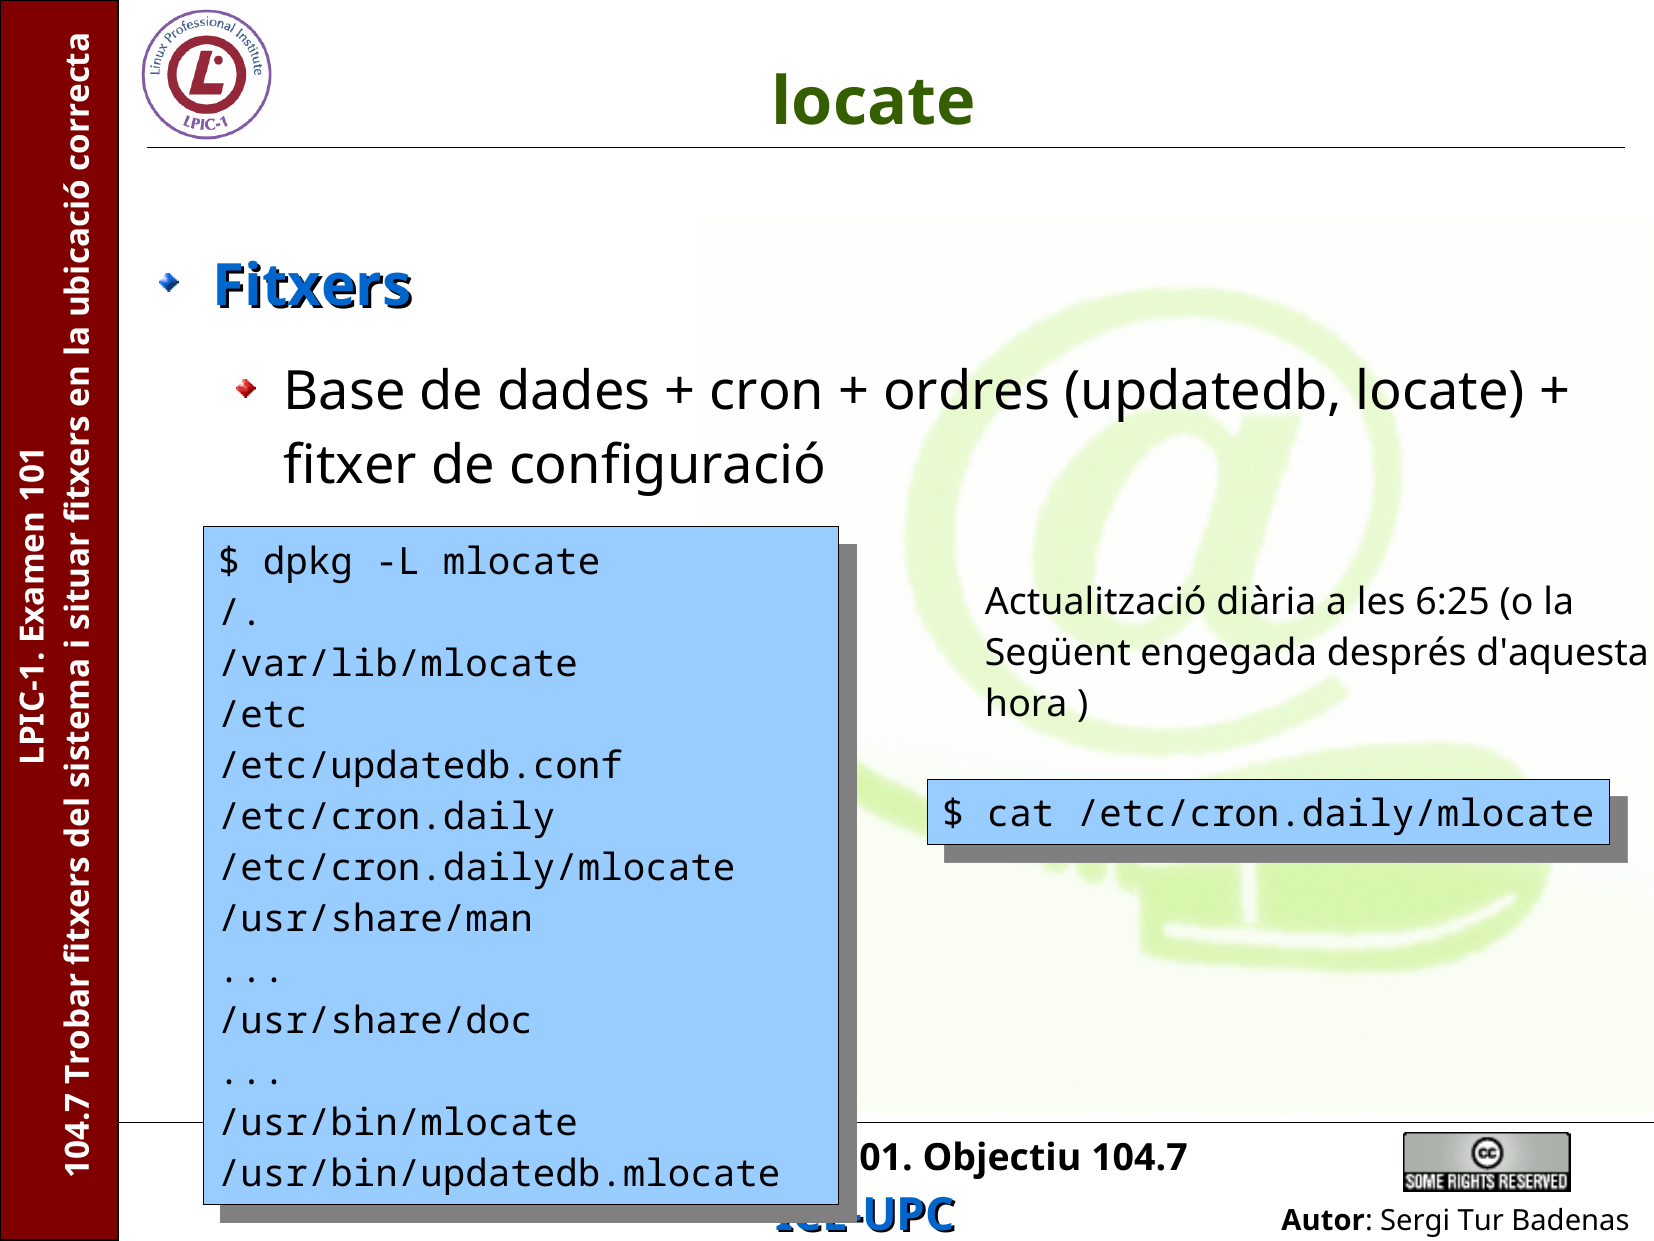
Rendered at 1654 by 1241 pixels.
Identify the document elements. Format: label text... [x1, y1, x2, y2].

text_box $ dpkg -L mlocate /. /var/lib/mlocate /etc /etc/updatedb.conf /etc/cron.daily /etc/cron.daily/mlocate /usr/share/man ... /usr/share/doc ... /usr/bin/mlocate /usr/bin/updatedb.mlocate [203, 526, 839, 1035]
text_box Actualització diària a les 6:25 (o la Següent engegada després d'aquesta hora ) [970, 567, 1642, 729]
text_box $ cat /etc/cron.daily/mlocate [927, 779, 1610, 832]
picture [1403, 1132, 1571, 1192]
list Fitxers Base de dades + cron + ordres (updatedb, locate) + fitxer de configuració [141, 242, 1630, 1078]
picture [135, 5, 277, 55]
picture [700, 217, 1654, 1113]
title locate [129, 55, 1619, 142]
